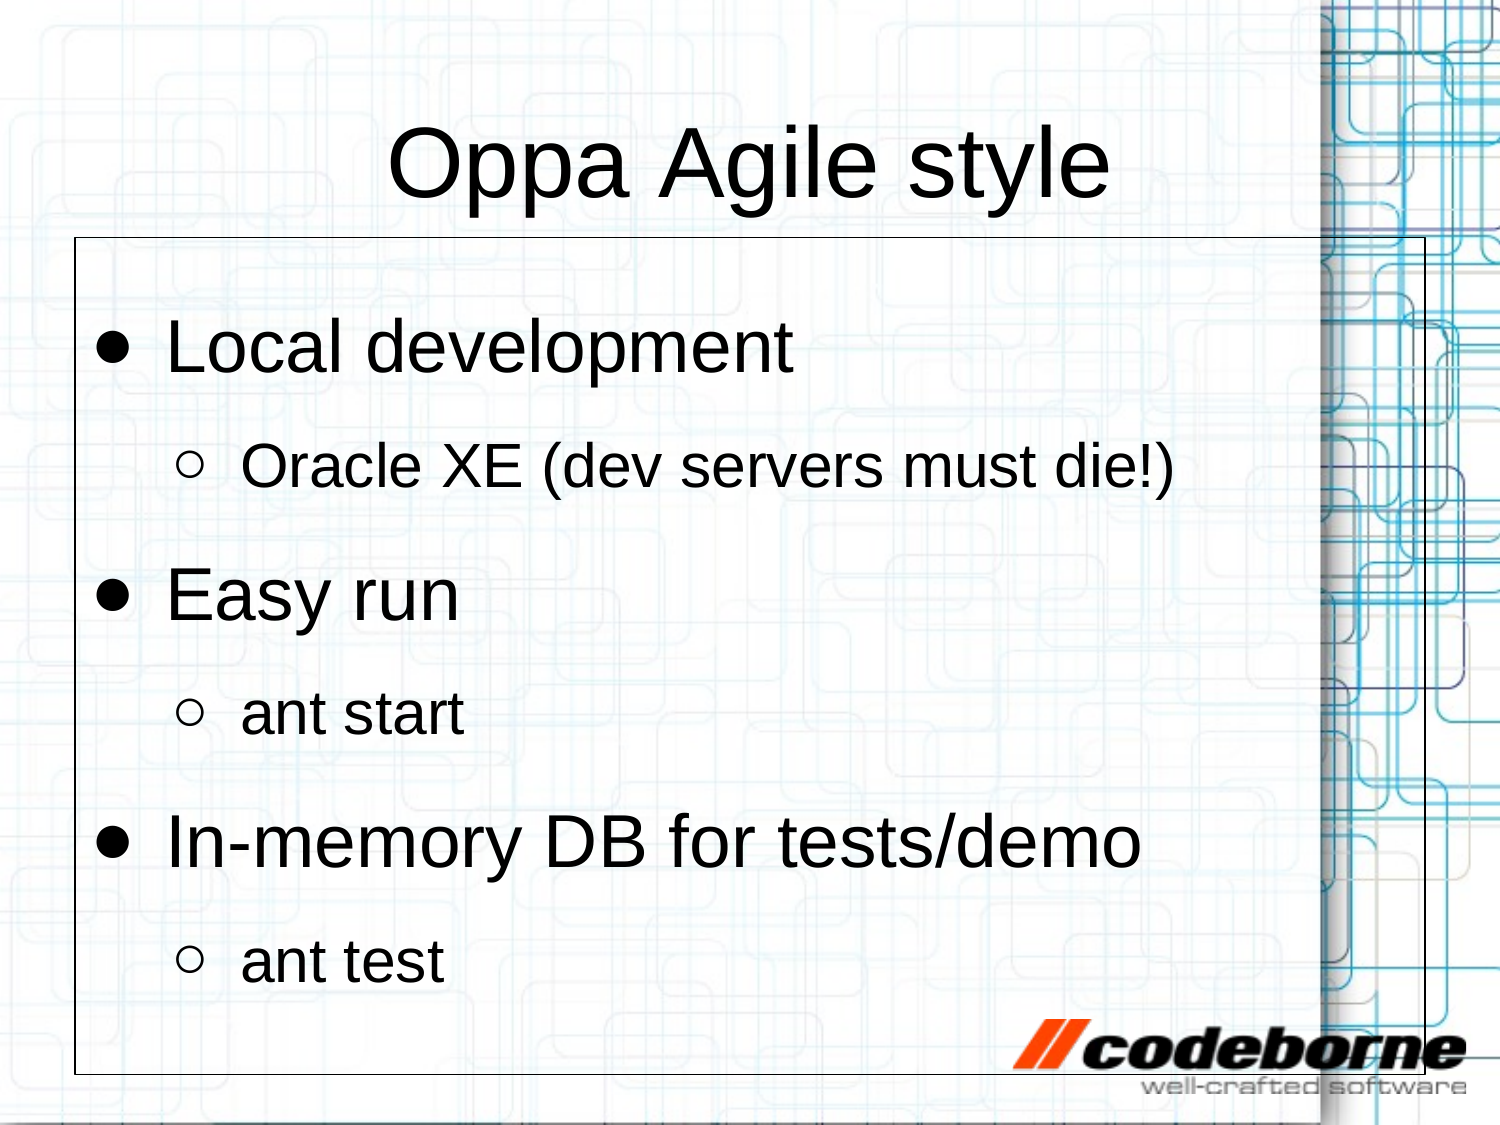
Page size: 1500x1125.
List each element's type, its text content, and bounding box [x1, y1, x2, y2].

title Oppa Agile style [75, 45, 1425, 233]
list Local development Oracle XE (dev servers must die!) Easy run ant start In-memory DB for tests/demo ant test [75, 237, 1425, 1075]
picture [0, 0, 1500, 1125]
text_box [1012, 1019, 1467, 1094]
